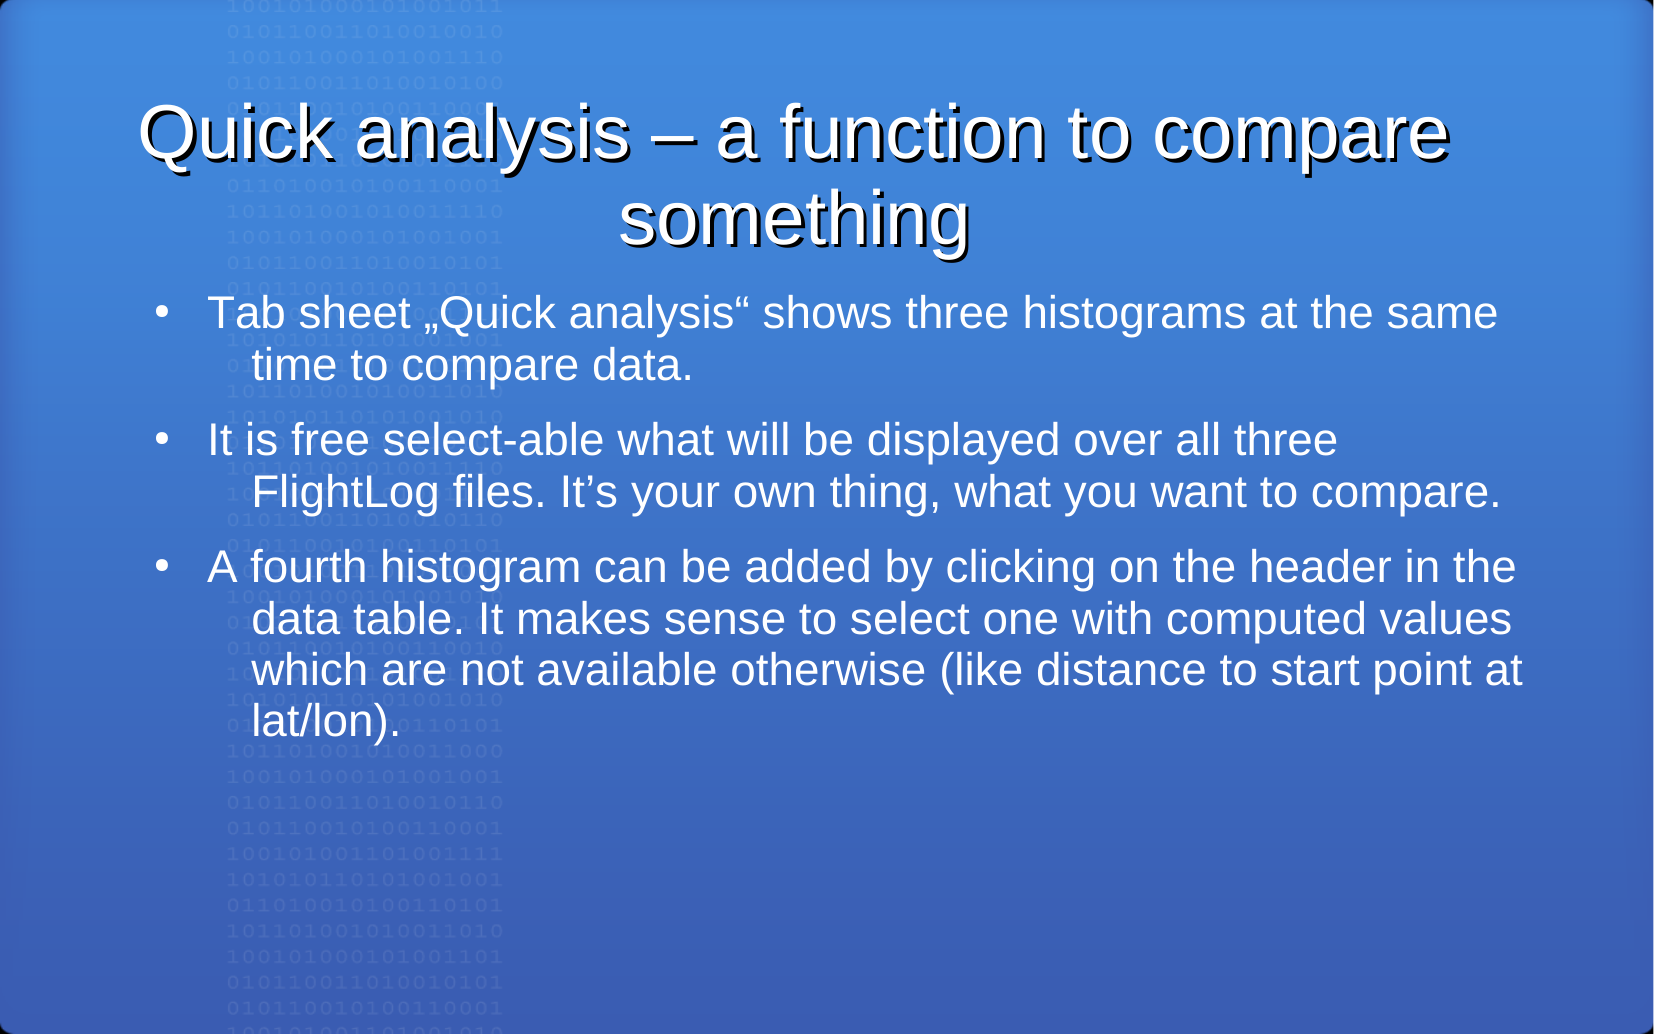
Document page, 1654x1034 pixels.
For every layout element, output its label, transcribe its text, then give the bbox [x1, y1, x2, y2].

title Quick analysis – a function to compare something [88, 88, 1501, 262]
picture [0, 0, 1654, 1034]
list Tab sheet „Quick analysis“ shows three histograms at the same time to compare data. It is free select-able what will be displayed over all three FlightLog files. It’s your own thing, what you want to compare. A fourth histogram can be added by clicking on the header in the data table. It makes sense to select one with computed values which are not available otherwise (like distance to start point at lat/lon). [121, 287, 1534, 939]
